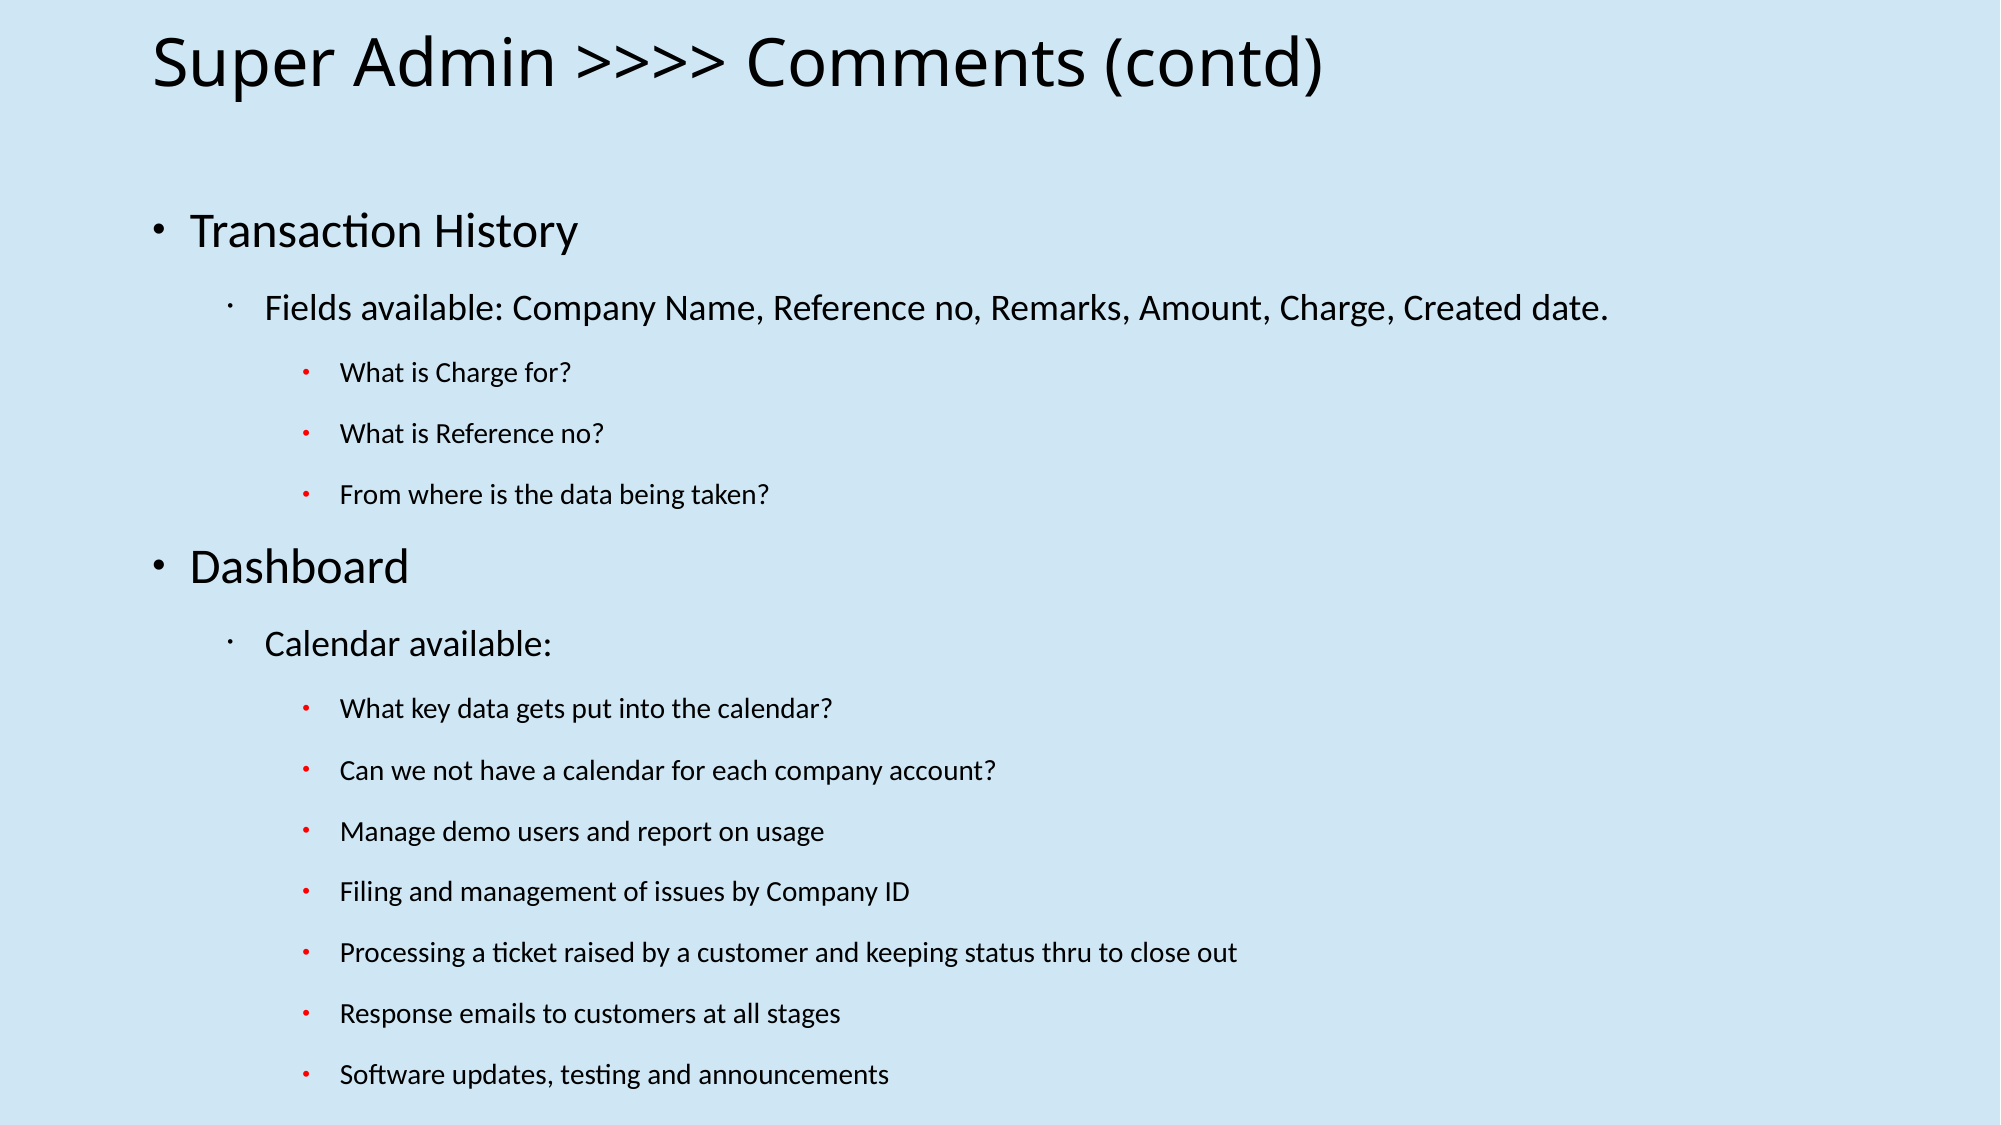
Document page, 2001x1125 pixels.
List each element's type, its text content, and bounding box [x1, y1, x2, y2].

title Super Admin >>>> Comments (contd) [137, 21, 1863, 137]
list Transaction History Fields available: Company Name, Reference no, Remarks, Amount, Charge, Created date. What is Charge for? What is Reference no? From where is the data being taken? Dashboard Calendar available: What key data gets put into the calendar? Can we not have a calendar for each company account? Manage demo users and report on usage Filing and management of issues by Company ID Processing a ticket raised by a customer and keeping status thru to close out Response emails to customers at all stages Software updates, testing and announcements [137, 137, 1863, 1095]
